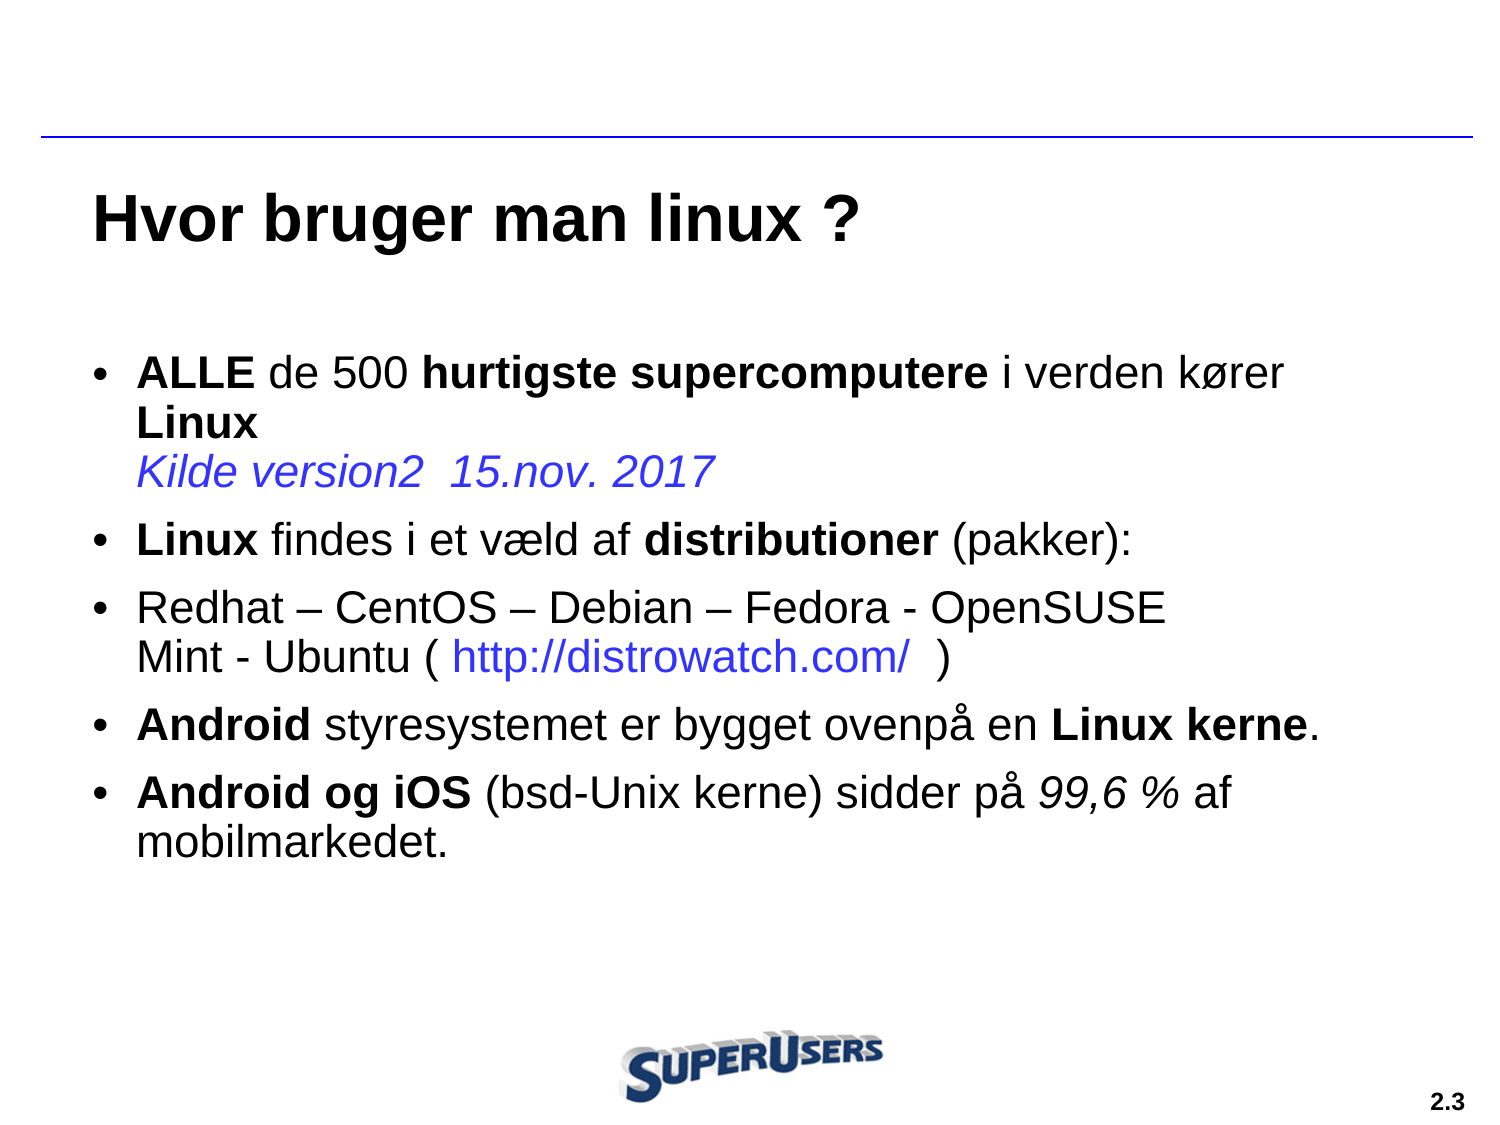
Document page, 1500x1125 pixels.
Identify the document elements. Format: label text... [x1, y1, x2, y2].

list Hvor bruger man linux ? ALLE de 500 hurtigste supercomputere i verden kører Linux Kilde version2 15.nov. 2017 Linux findes i et væld af distributioner (pakker): Redhat – CentOS – Debian – Fedora - OpenSUSE Mint - Ubuntu ( http://distrowatch.com/ ) Android styresystemet er bygget ovenpå en Linux kerne. Android og iOS (bsd-Unix kerne) sidder på 99,6 % af mobilmarkedet. [78, 177, 1388, 954]
picture [592, 1015, 908, 1123]
